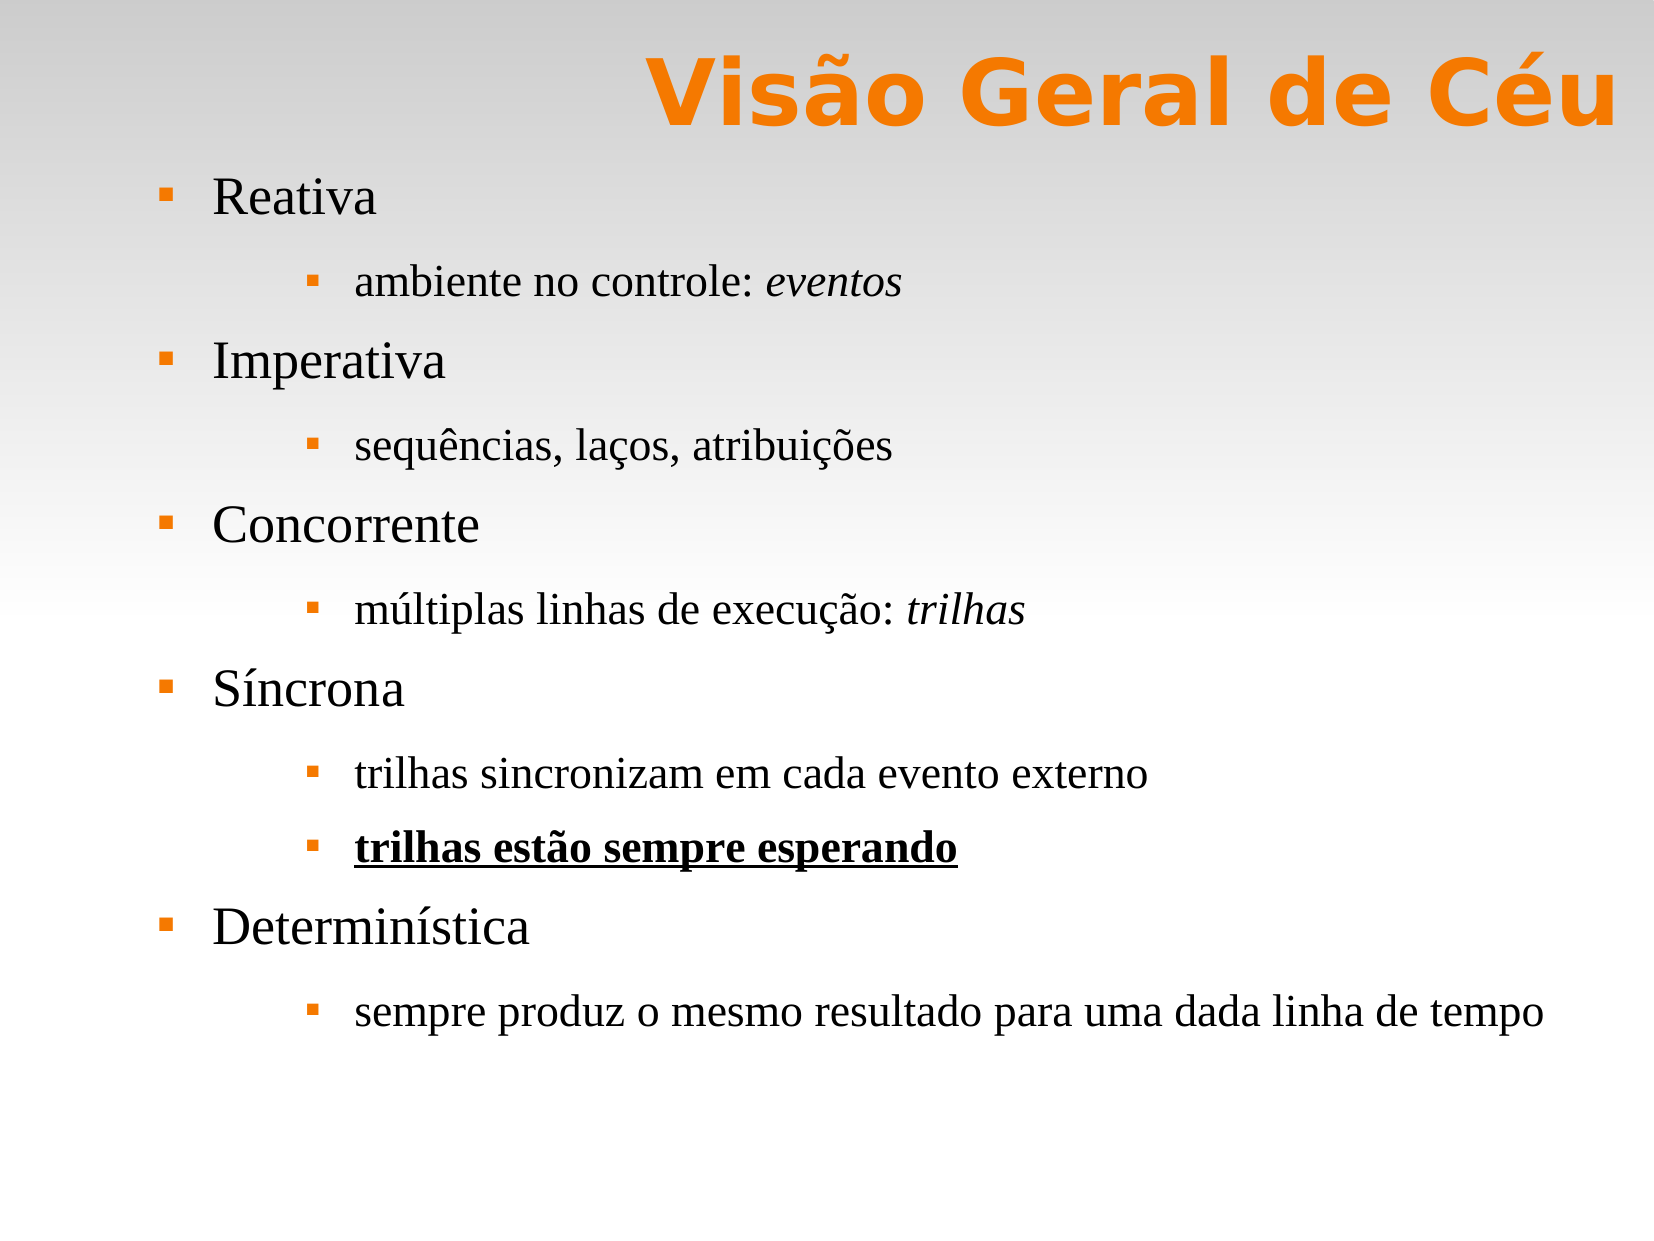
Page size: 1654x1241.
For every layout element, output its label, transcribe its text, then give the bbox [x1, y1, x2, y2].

list Reativa ambiente no controle: eventos Imperativa sequências, laços, atribuições Concorrente múltiplas linhas de execução: trilhas Síncrona trilhas sincronizam em cada evento externo trilhas estão sempre esperando Determinística sempre produz o mesmo resultado para uma dada linha de tempo [70, 166, 1559, 1208]
title Visão Geral de Céu [389, 0, 1654, 198]
